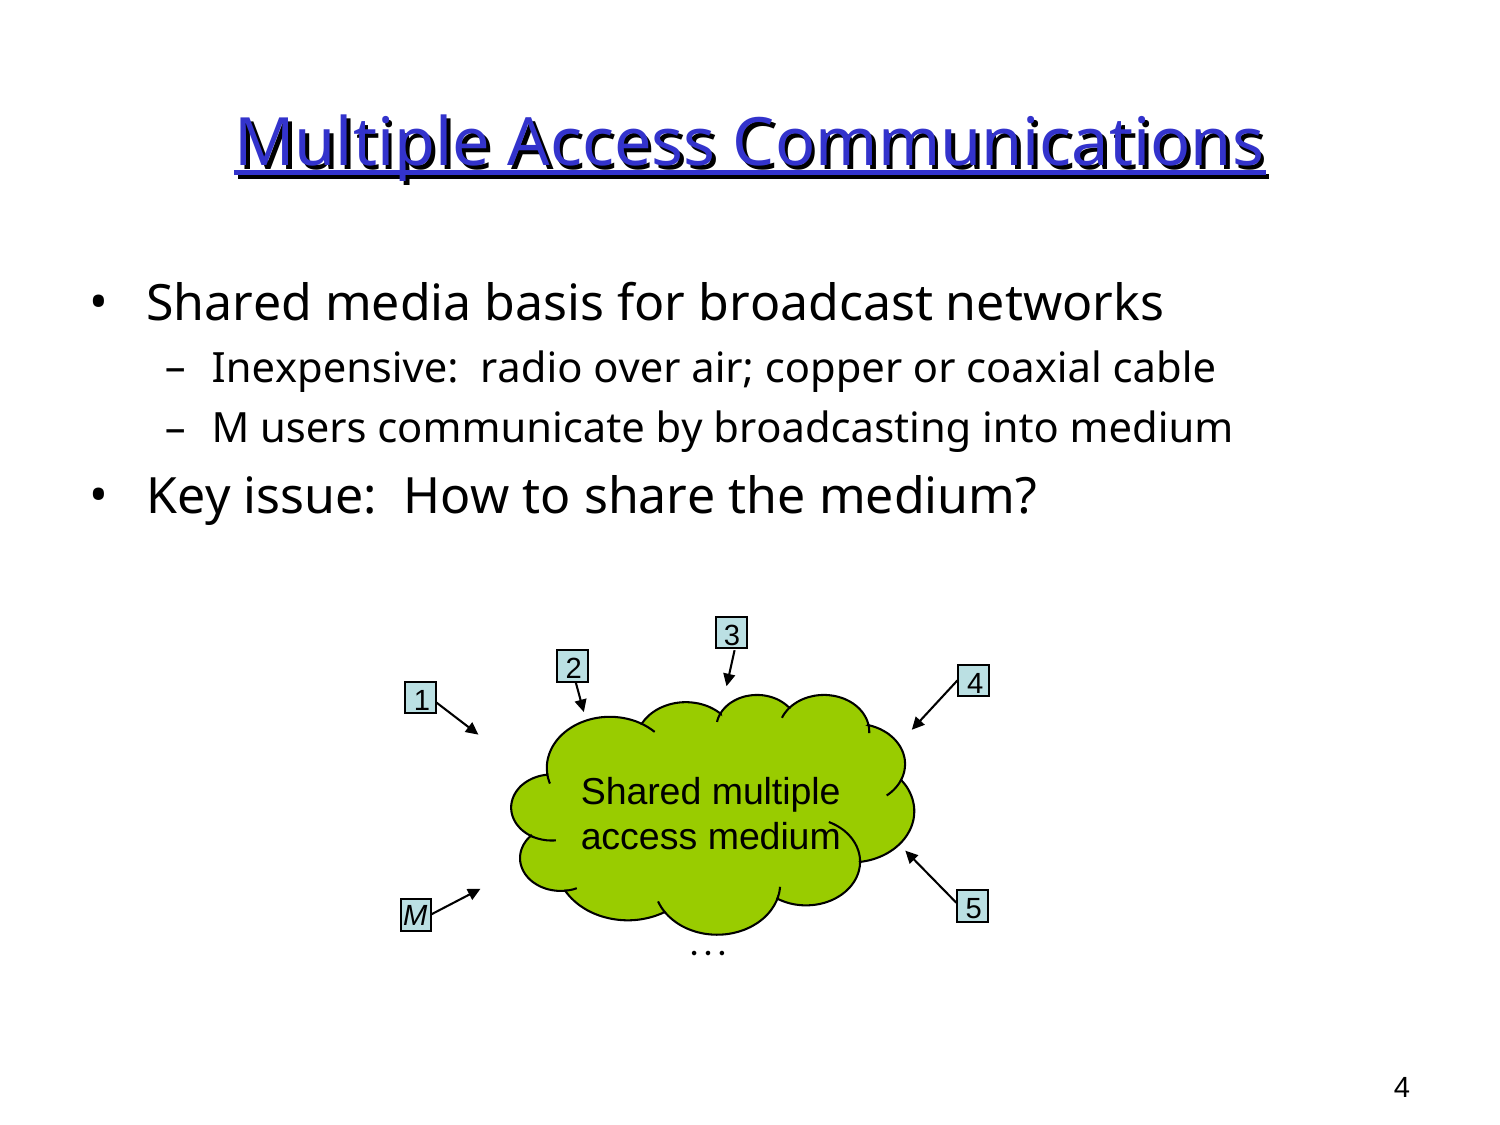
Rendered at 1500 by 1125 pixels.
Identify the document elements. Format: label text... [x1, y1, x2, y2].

text_box 3 [709, 609, 756, 659]
text_box 5 [950, 882, 997, 933]
text_box  [673, 916, 745, 981]
text_box Shared multiple access medium [565, 760, 856, 865]
text_box [511, 694, 915, 930]
title Multiple Access Communications [75, 45, 1426, 233]
text_box M [388, 888, 443, 939]
list Shared media basis for broadcast networks Inexpensive: radio over air; copper or coaxial cable M users communicate by broadcasting into medium Key issue: How to share the medium? [75, 262, 1426, 579]
text_box 1 [399, 674, 446, 724]
text_box 2 [550, 642, 597, 692]
text_box 4 [952, 657, 999, 707]
